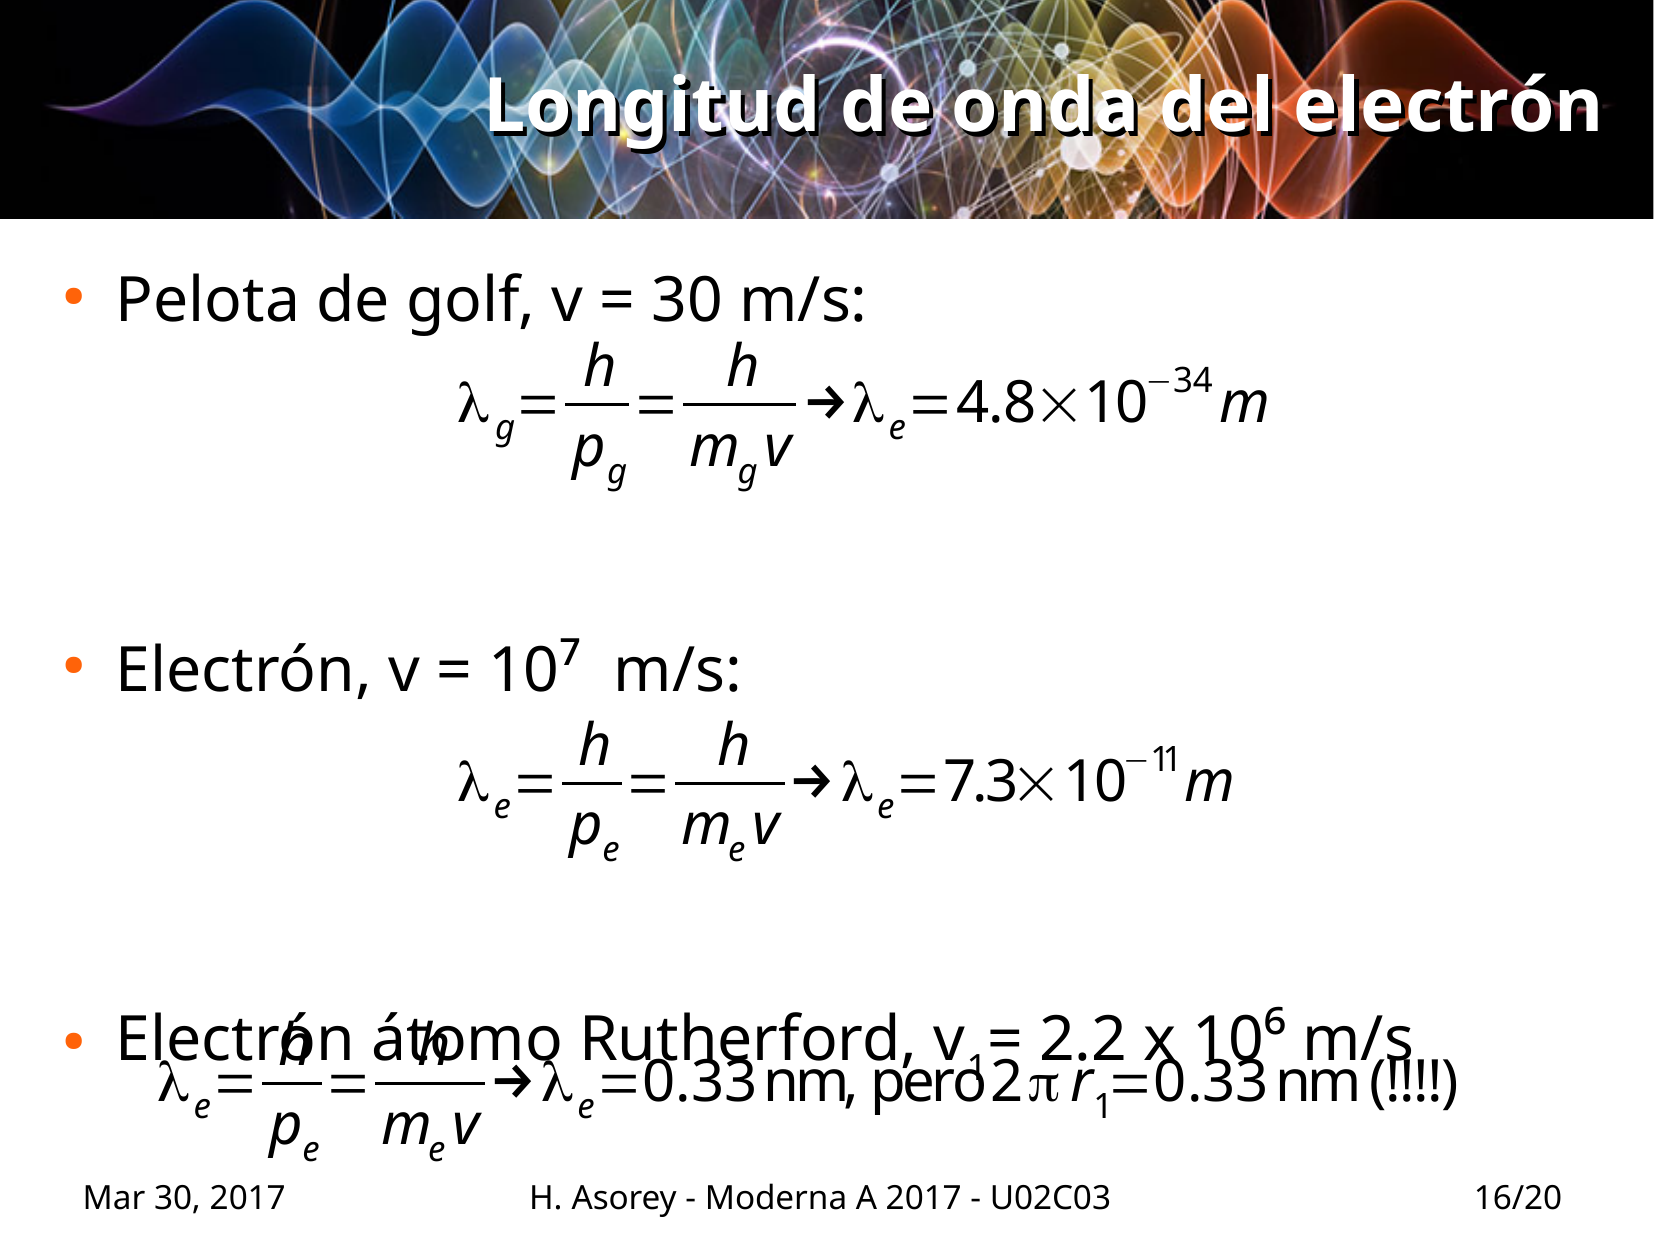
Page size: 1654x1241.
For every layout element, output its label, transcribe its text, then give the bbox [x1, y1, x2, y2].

picture [0, 0, 1654, 219]
chart [150, 1008, 1464, 1171]
chart [450, 708, 1237, 871]
chart [450, 330, 1272, 492]
title Longitud de onda del electrón [45, 15, 1606, 191]
list Pelota de golf, v = 30 m/s: Electrón, v = 10⁷ m/s: Electrón átomo Rutherford, v1= 2.2 x 10⁶ m/s [45, 255, 1606, 1156]
